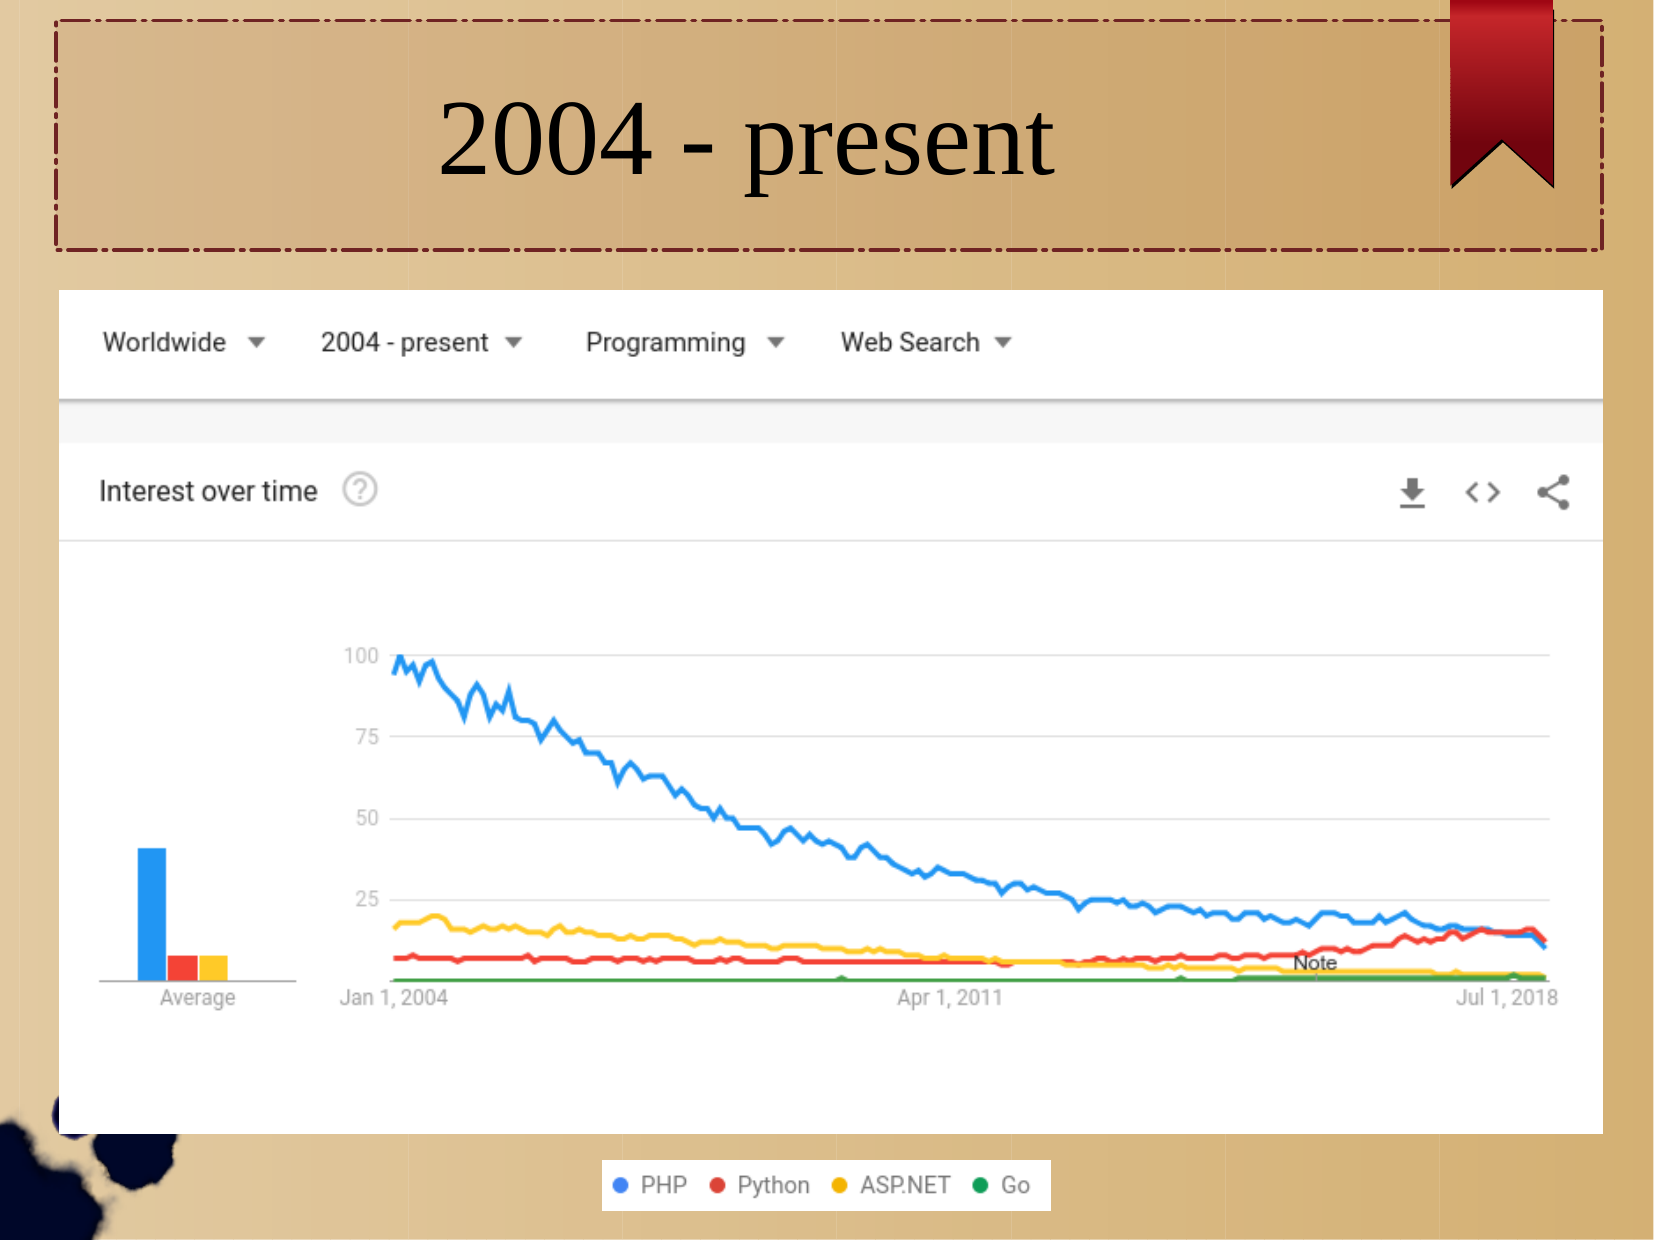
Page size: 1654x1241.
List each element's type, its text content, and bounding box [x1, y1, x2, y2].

picture [602, 1160, 1051, 1211]
picture [59, 290, 1603, 1134]
title 2004 - present [82, 47, 1412, 229]
